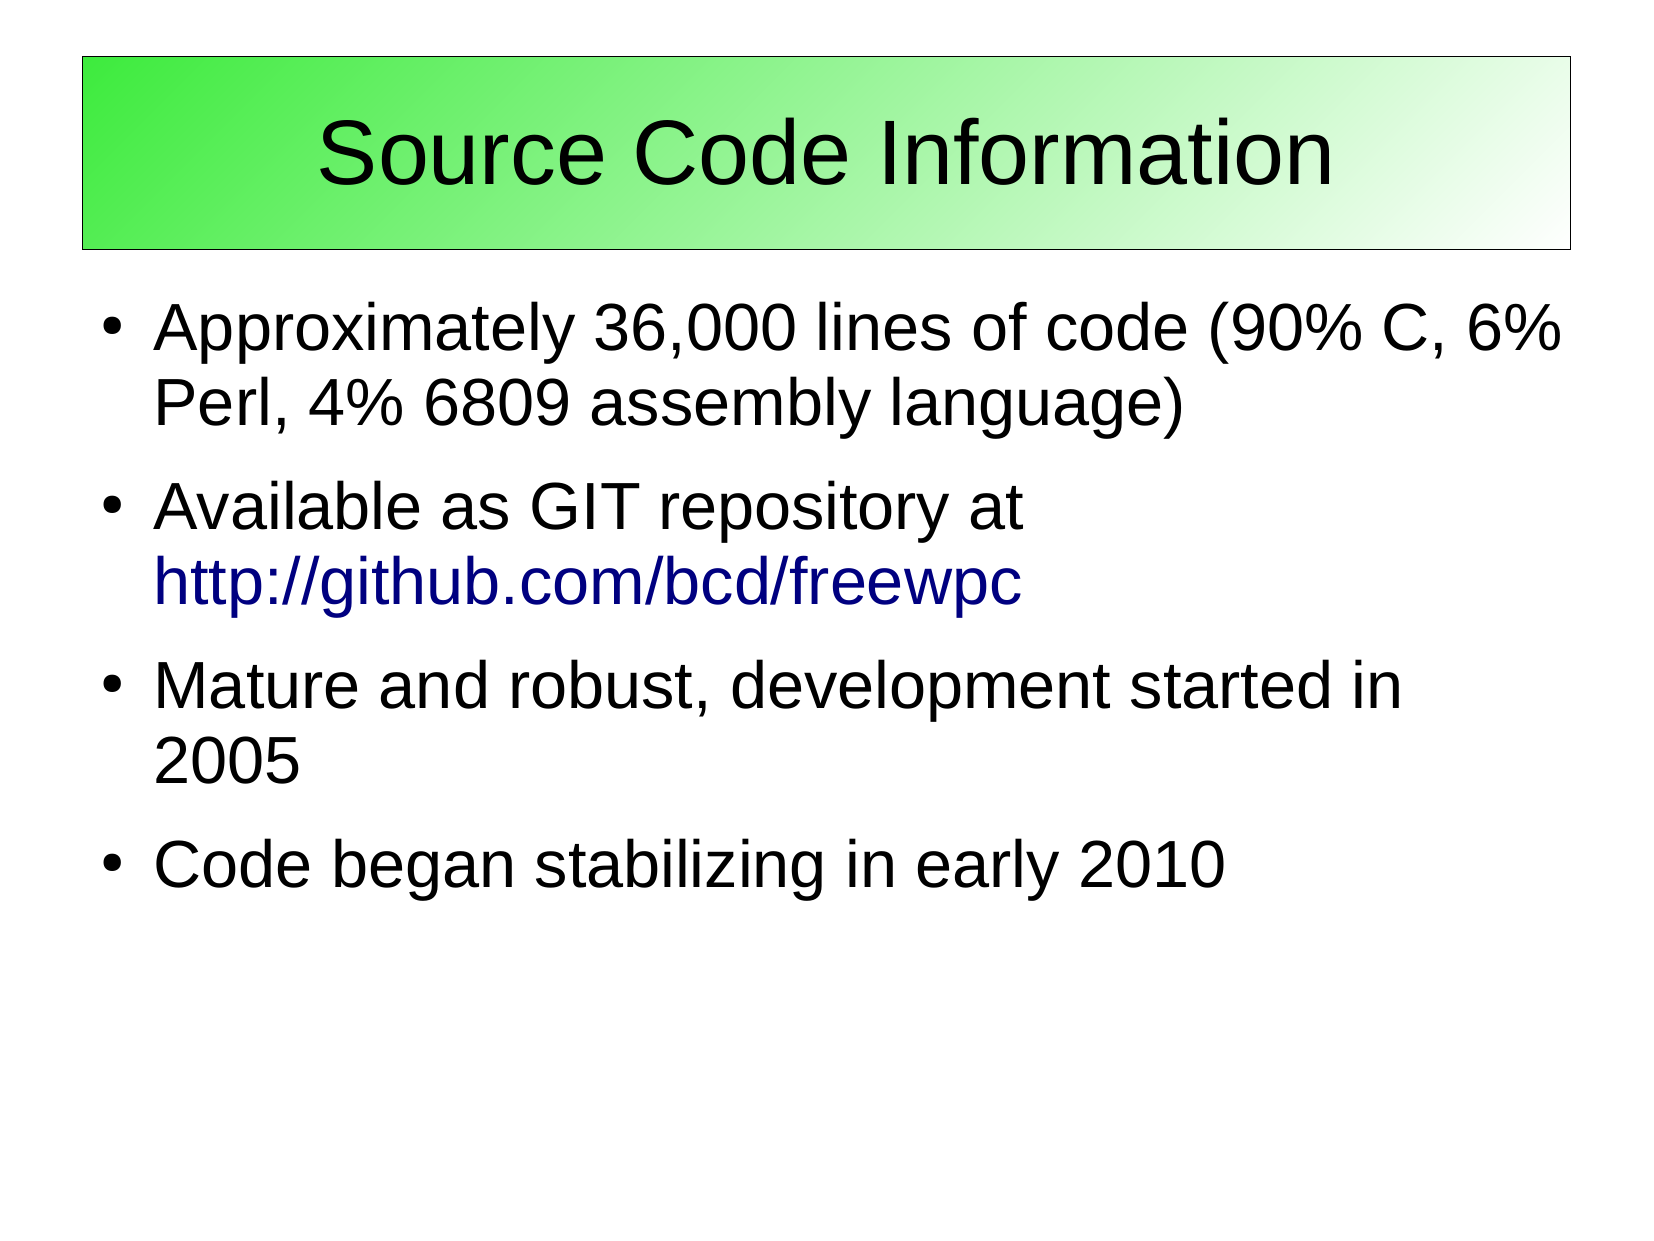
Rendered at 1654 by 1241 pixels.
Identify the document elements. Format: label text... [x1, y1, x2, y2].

list Approximately 36,000 lines of code (90% C, 6% Perl, 4% 6809 assembly language) Available as GIT repository at http://github.com/bcd/freewpc Mature and robust, development started in 2005 Code began stabilizing in early 2010 [82, 290, 1571, 1094]
title Source Code Information [82, 56, 1571, 250]
